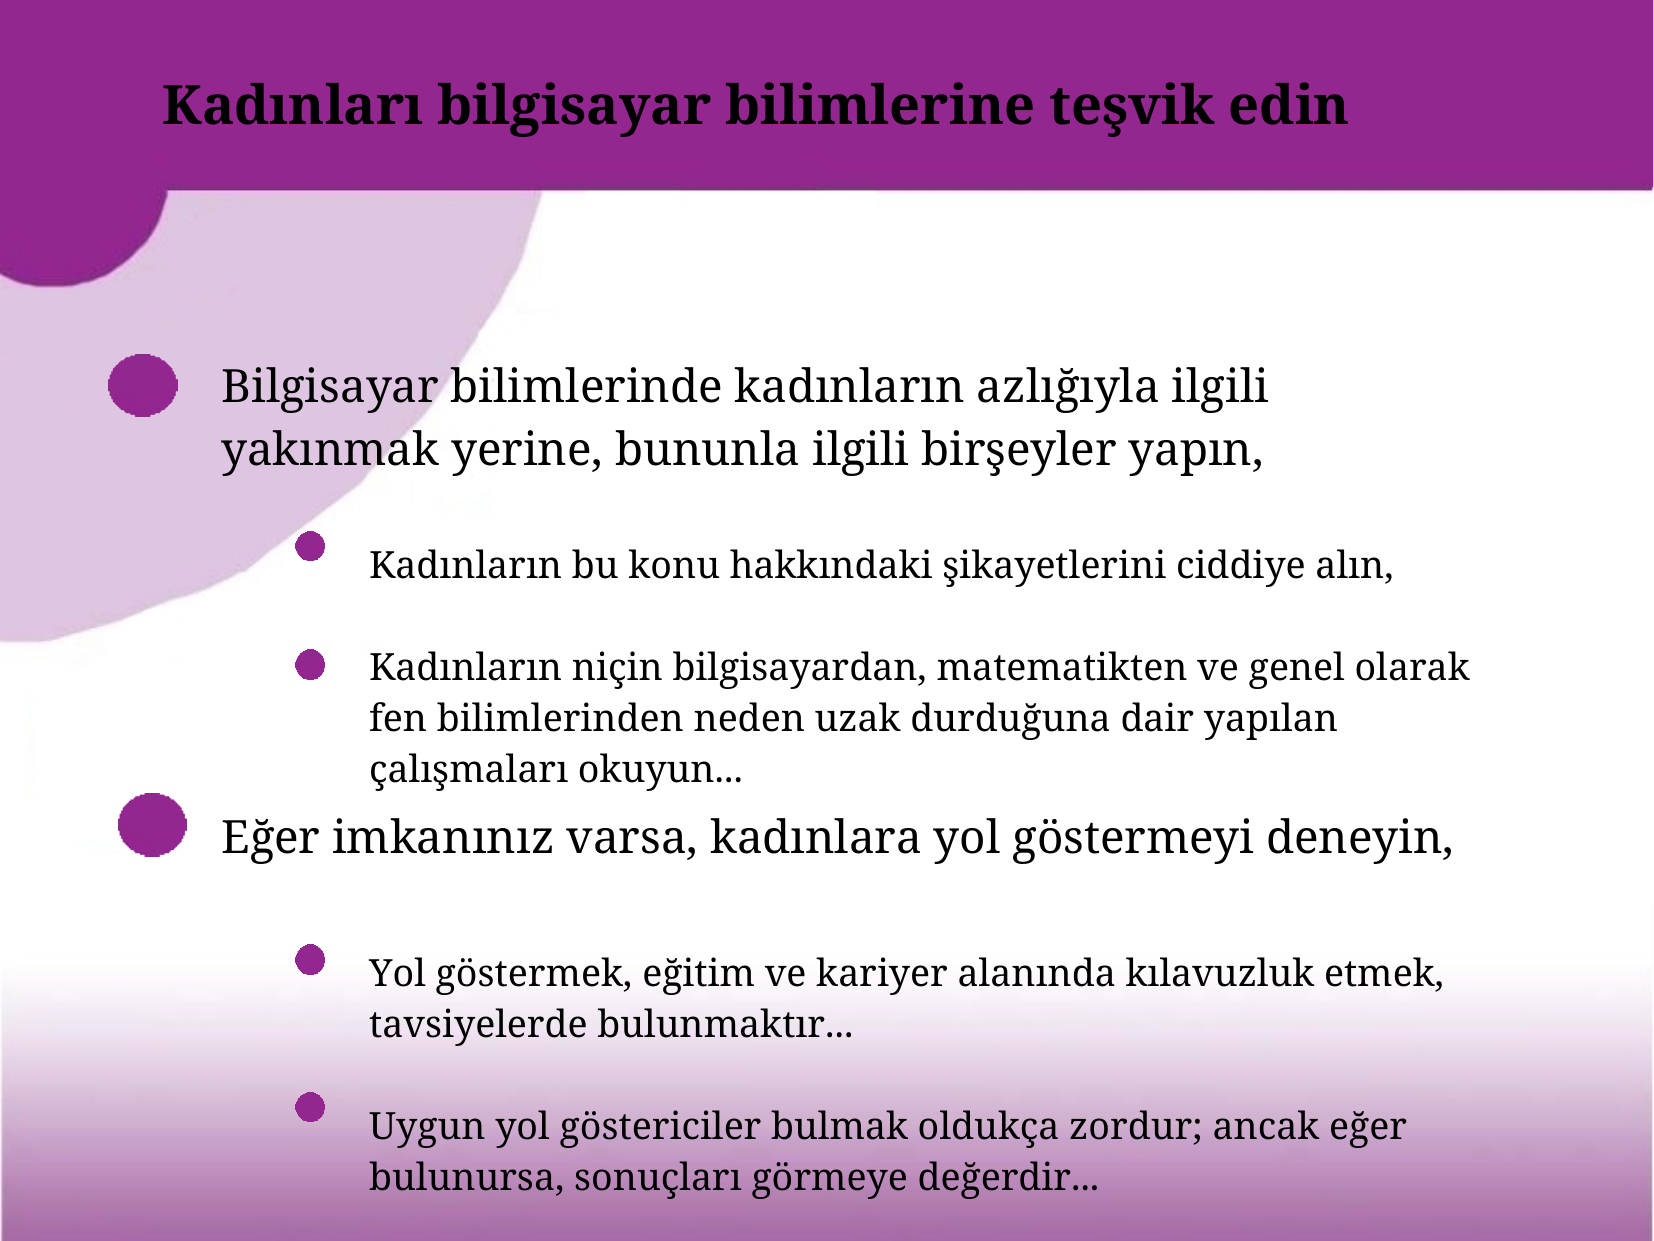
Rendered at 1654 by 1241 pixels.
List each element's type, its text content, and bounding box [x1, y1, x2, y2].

picture [0, 0, 1654, 1241]
text_box Bilgisayar bilimlerinde kadınların azlığıyla ilgili yakınmak yerine, bununla ilgili birşeyler yapın, [206, 346, 1477, 468]
text_box Yol göstermek, eğitim ve kariyer alanında kılavuzluk etmek, tavsiyelerde bulunmaktır... Uygun yol göstericiler bulmak oldukça zordur; ancak eğer bulunursa, sonuçları görmeye değerdir... [354, 938, 1506, 1172]
text_box Eğer imkanınız varsa, kadınlara yol göstermeyi deneyin, [206, 797, 1506, 919]
text_box Kadınları bilgisayar bilimlerine teşvik edin [147, 59, 1565, 137]
text_box Kadınların bu konu hakkındaki şikayetlerini ciddiye alın, Kadınların niçin bilgisayardan, matematikten ve genel olarak fen bilimlerinden neden uzak durduğuna dair yapılan çalışmaları okuyun... [354, 531, 1506, 764]
